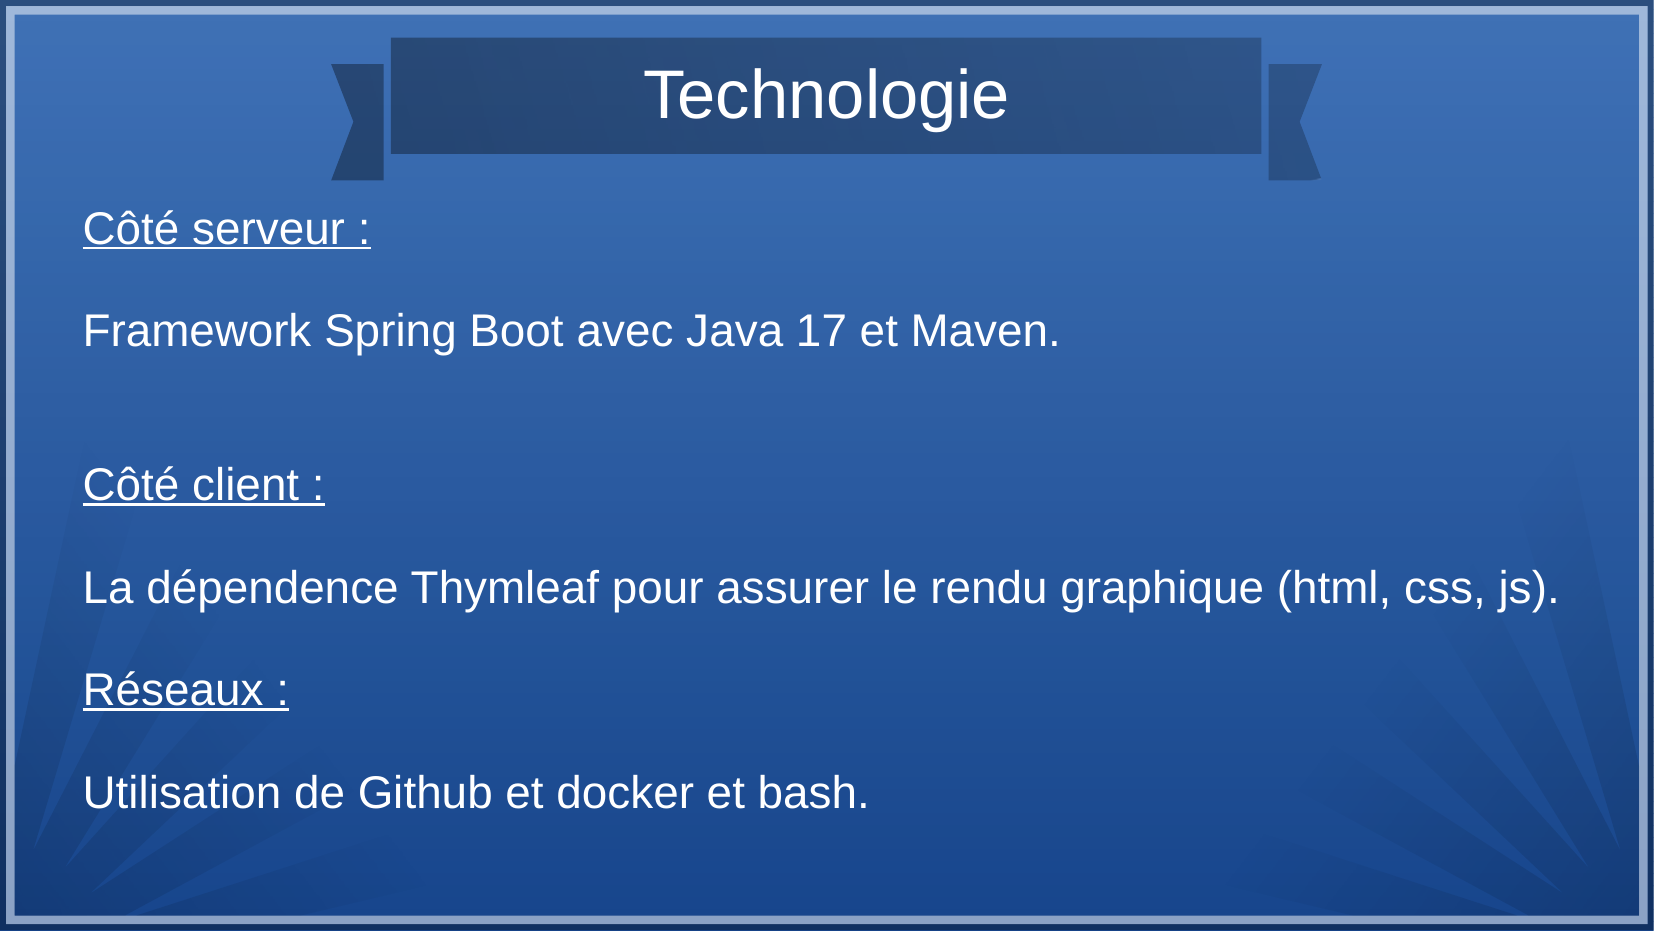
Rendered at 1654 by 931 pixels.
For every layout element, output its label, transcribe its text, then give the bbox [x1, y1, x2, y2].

title Technologie [389, 35, 1264, 154]
subtitle Côté serveur : Framework Spring Boot avec Java 17 et Maven. Côté client : La dépendence Thymleaf pour assurer le rendu graphique (html, css, js). Réseaux : Utilisation de Github et docker et bash. [82, 202, 1571, 870]
